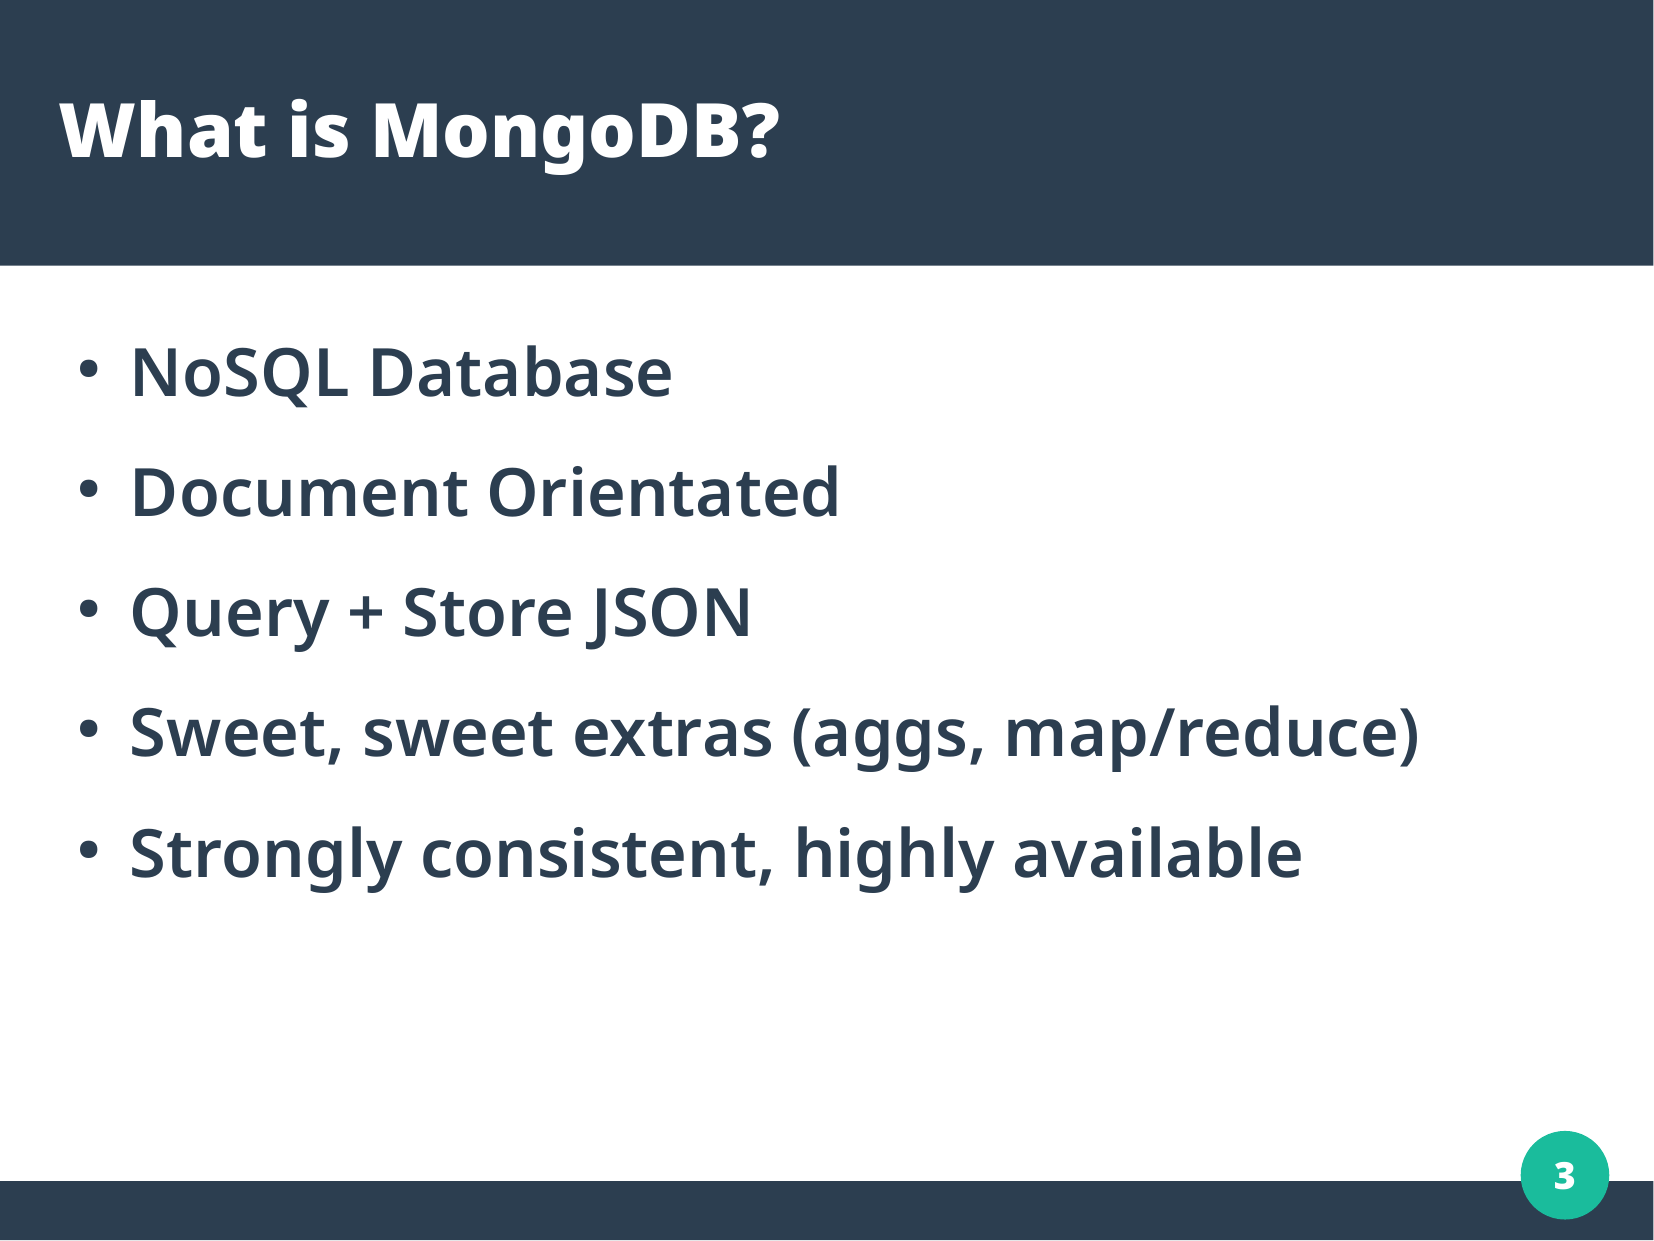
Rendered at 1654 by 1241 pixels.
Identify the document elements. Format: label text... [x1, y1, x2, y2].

list NoSQL Database Document Orientated Query + Store JSON Sweet, sweet extras (aggs, map/reduce) Strongly consistent, highly available [59, 324, 1595, 1152]
title What is MongoDB? [59, 49, 1595, 207]
